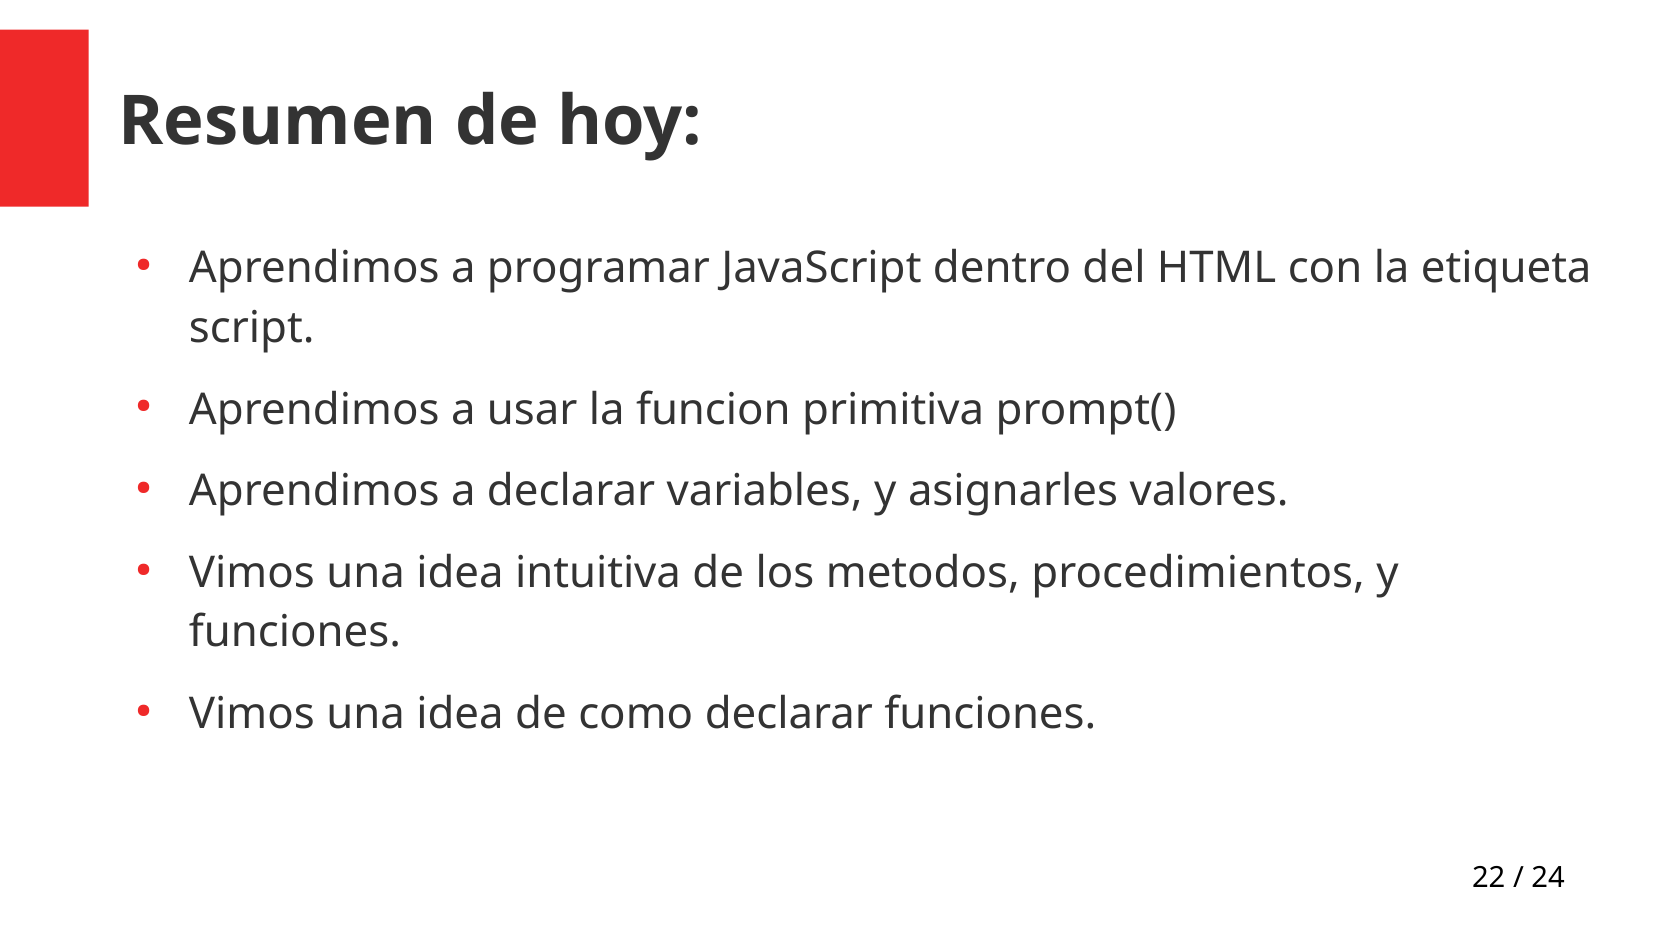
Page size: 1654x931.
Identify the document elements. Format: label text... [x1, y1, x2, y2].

title Resumen de hoy: [118, 29, 1595, 207]
list Aprendimos a programar JavaScript dentro del HTML con la etiqueta script. Aprendimos a usar la funcion primitiva prompt() Aprendimos a declarar variables, y asignarles valores. Vimos una idea intuitiva de los metodos, procedimientos, y funciones. Vimos una idea de como declarar funciones. [118, 236, 1595, 798]
